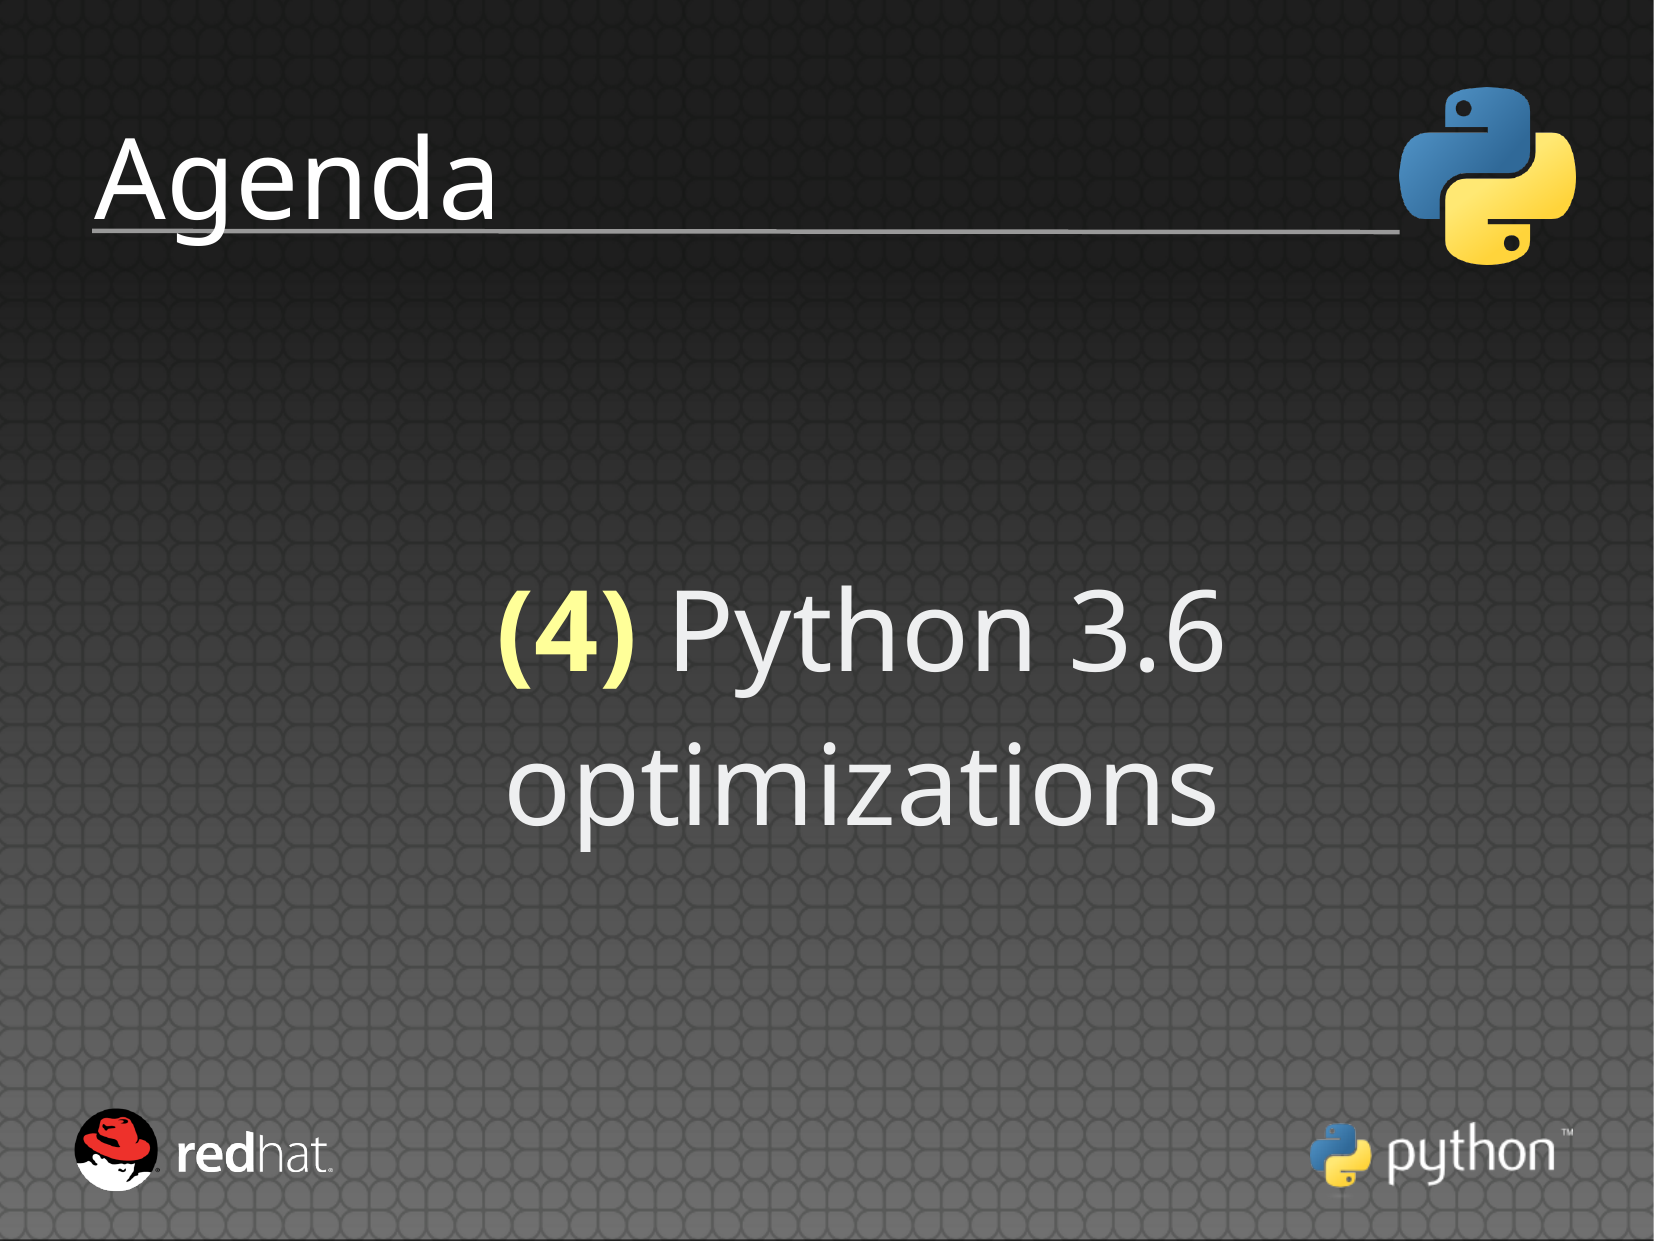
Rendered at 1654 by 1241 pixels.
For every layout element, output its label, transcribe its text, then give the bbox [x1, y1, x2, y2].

list (4) Python 3.6 optimizations [82, 551, 1571, 1130]
picture [0, 0, 1654, 1241]
title Agenda [94, 100, 1426, 251]
